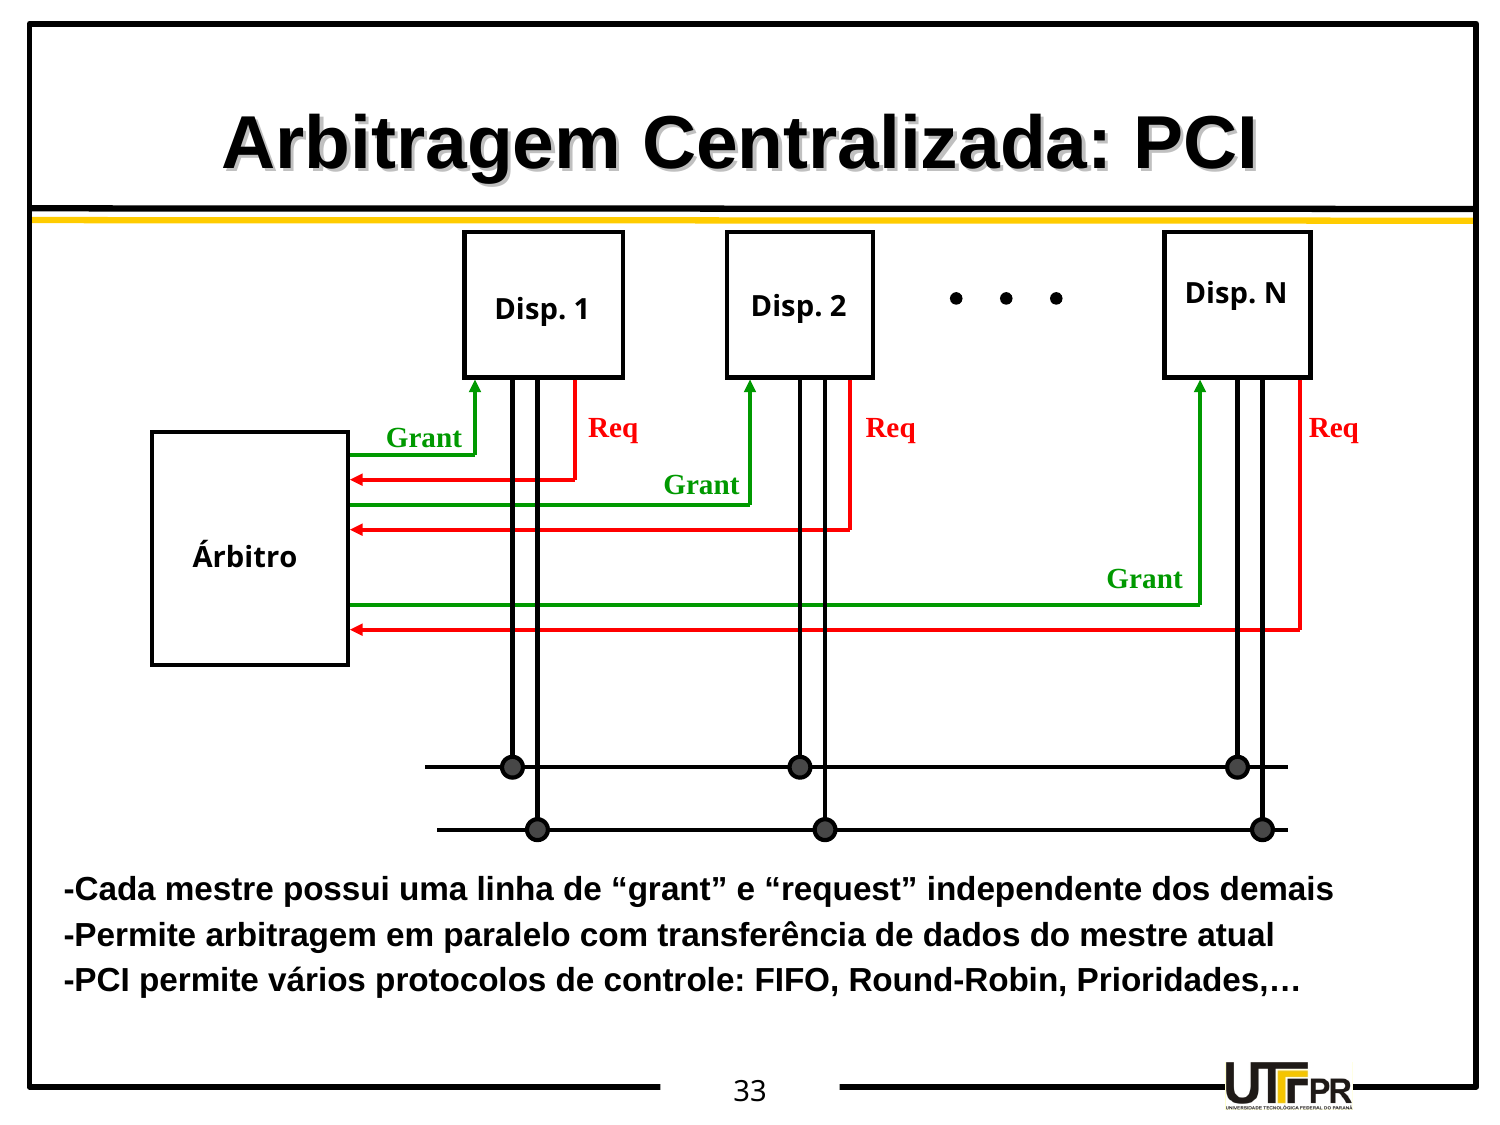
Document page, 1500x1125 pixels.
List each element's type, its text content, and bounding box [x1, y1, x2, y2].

text_box [1227, 756, 1248, 778]
text_box [1051, 293, 1062, 304]
text_box [1001, 293, 1012, 304]
text_box Disp. N [1147, 267, 1325, 317]
text_box Grant [1091, 552, 1198, 602]
text_box Req [850, 401, 931, 451]
text_box Árbitro [177, 530, 313, 581]
text_box Req [573, 400, 654, 451]
text_box Req [1293, 401, 1374, 451]
text_box [1252, 819, 1273, 841]
text_box Disp. 2 [722, 279, 875, 330]
picture [1225, 1062, 1353, 1110]
text_box [527, 819, 548, 841]
text_box Disp. 1 [466, 282, 619, 333]
text_box Grant [648, 457, 755, 508]
text_box [789, 756, 811, 778]
text_box [950, 293, 962, 304]
title Arbitragem Centralizada: PCI [181, 100, 1320, 195]
text_box [814, 819, 836, 841]
text_box [502, 756, 523, 778]
list -Cada mestre possui uma linha de “grant” e “request” independente dos demais -Permite arbitragem em paralelo com transferência de dados do mestre atual -PCI permite vários protocolos de controle: FIFO, Round-Robin, Prioridades,… [53, 869, 1447, 1011]
text_box Grant [370, 410, 478, 461]
